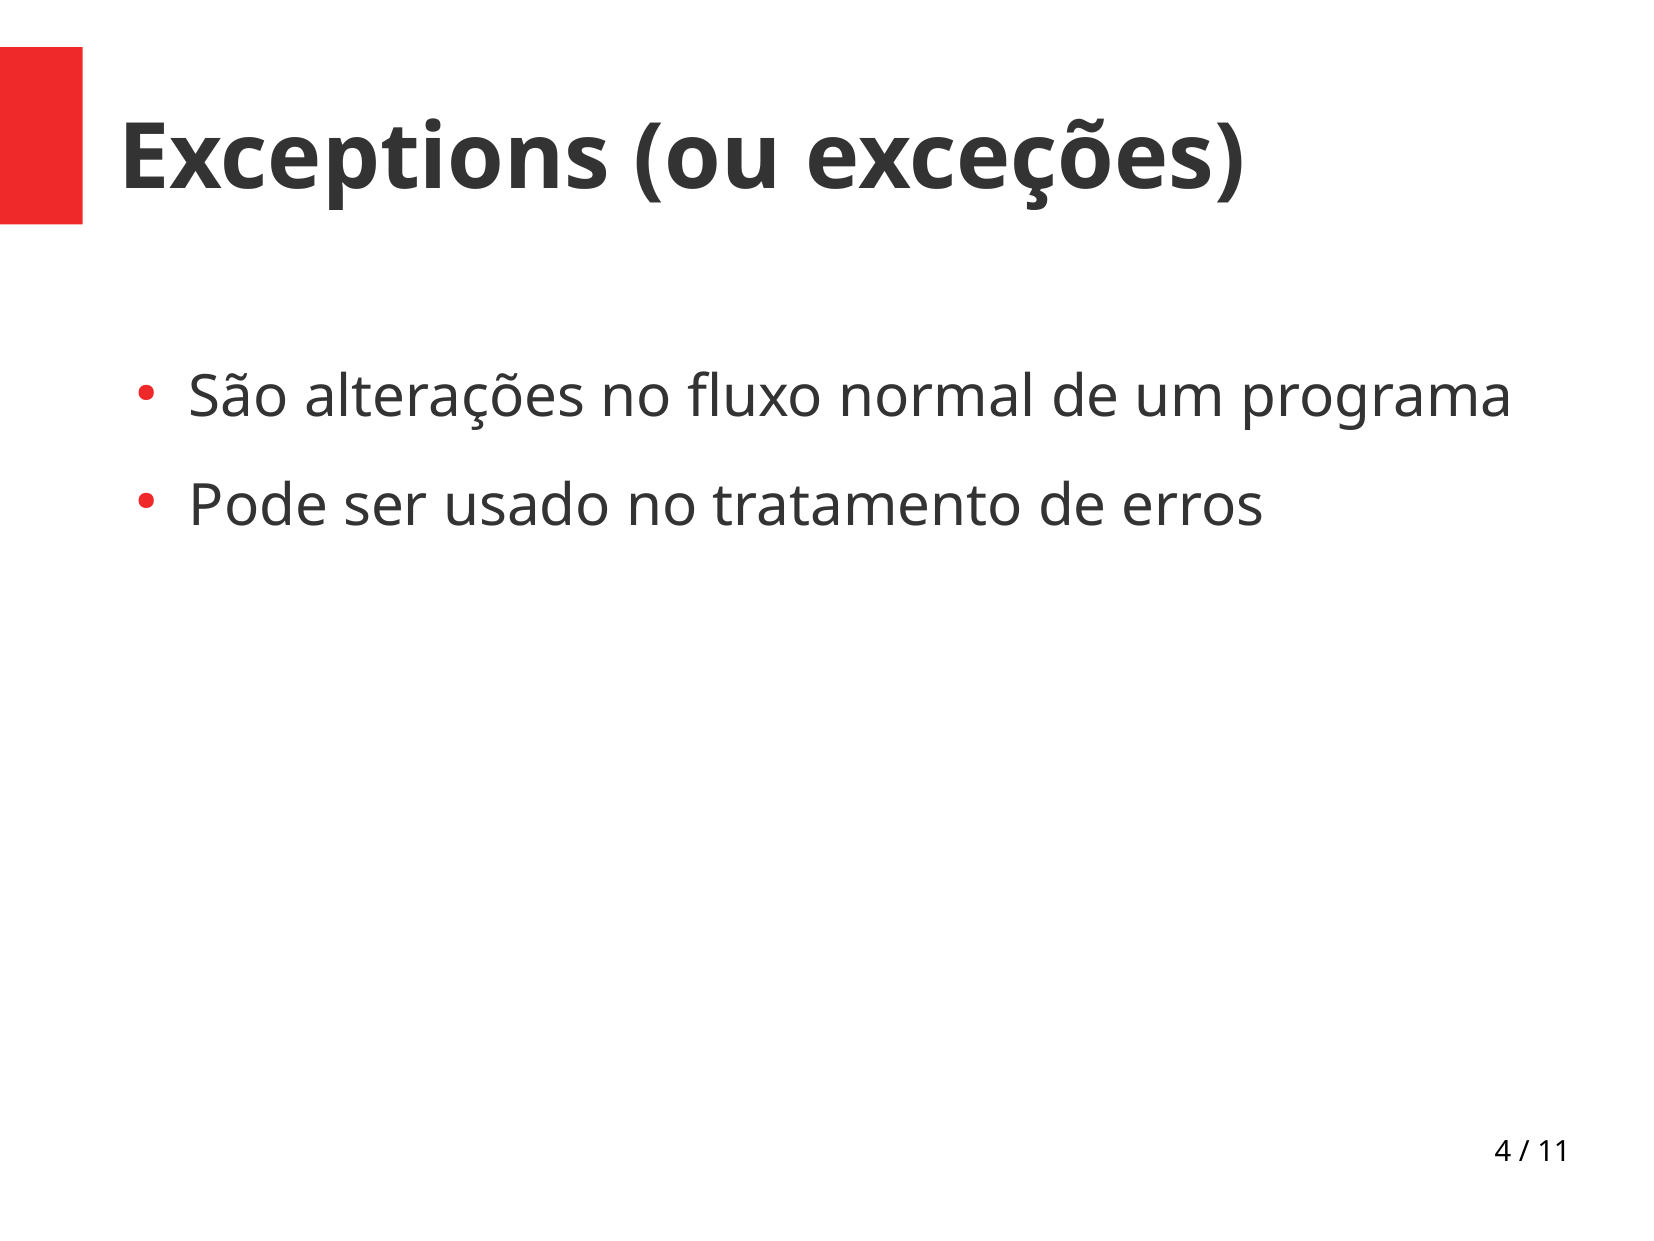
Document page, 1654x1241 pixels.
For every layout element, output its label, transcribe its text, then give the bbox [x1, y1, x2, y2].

list São alterações no fluxo normal de um programa Pode ser usado no tratamento de erros [118, 354, 1536, 1074]
title Exceptions (ou exceções) [118, 49, 1571, 257]
